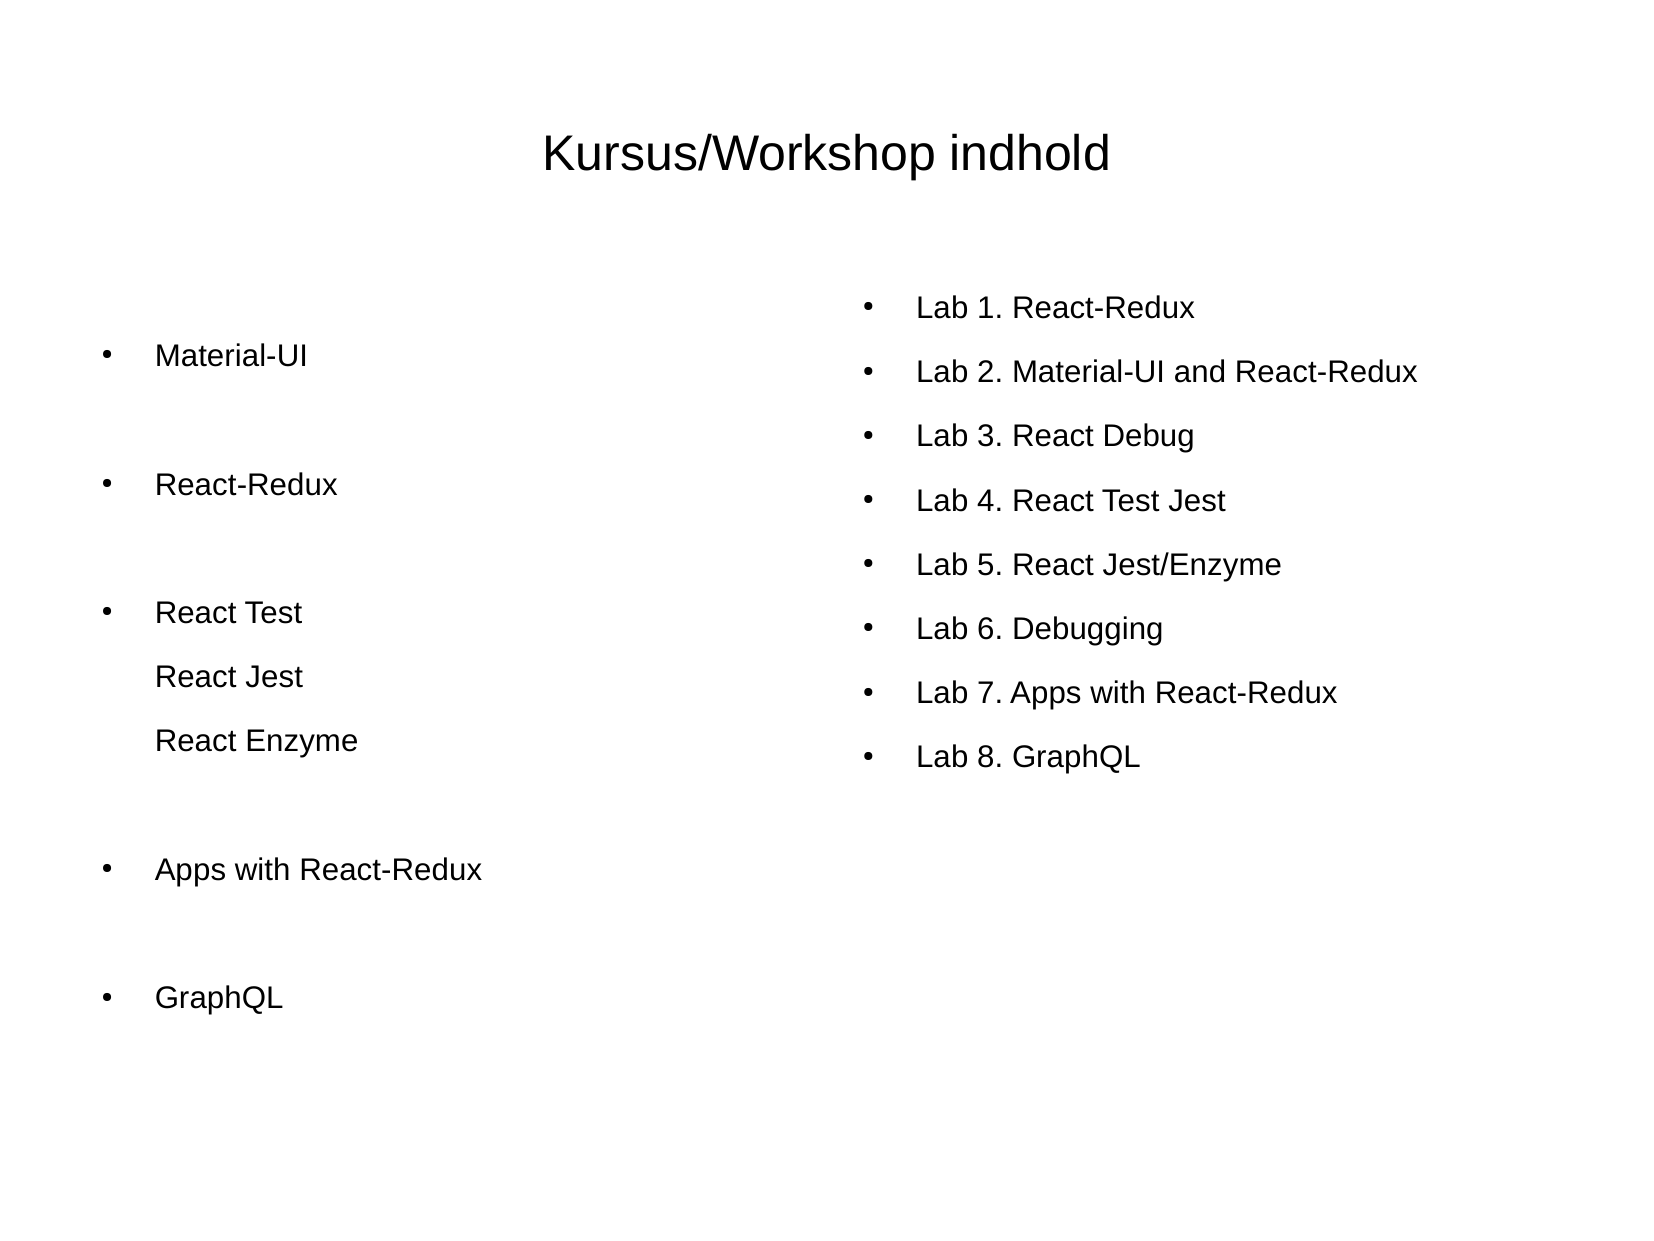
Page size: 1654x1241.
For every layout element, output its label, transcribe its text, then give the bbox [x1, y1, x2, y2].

title Kursus/Workshop indhold [82, 49, 1571, 257]
list Material-UI React-Redux React Test React Jest React Enzyme Apps with React-Redux GraphQL [83, 210, 811, 1241]
list Lab 1. React-Redux Lab 2. Material-UI and React-Redux Lab 3. React Debug Lab 4. React Test Jest Lab 5. React Jest/Enzyme Lab 6. Debugging Lab 7. Apps with React-Redux Lab 8. GraphQL [845, 290, 1572, 1216]
